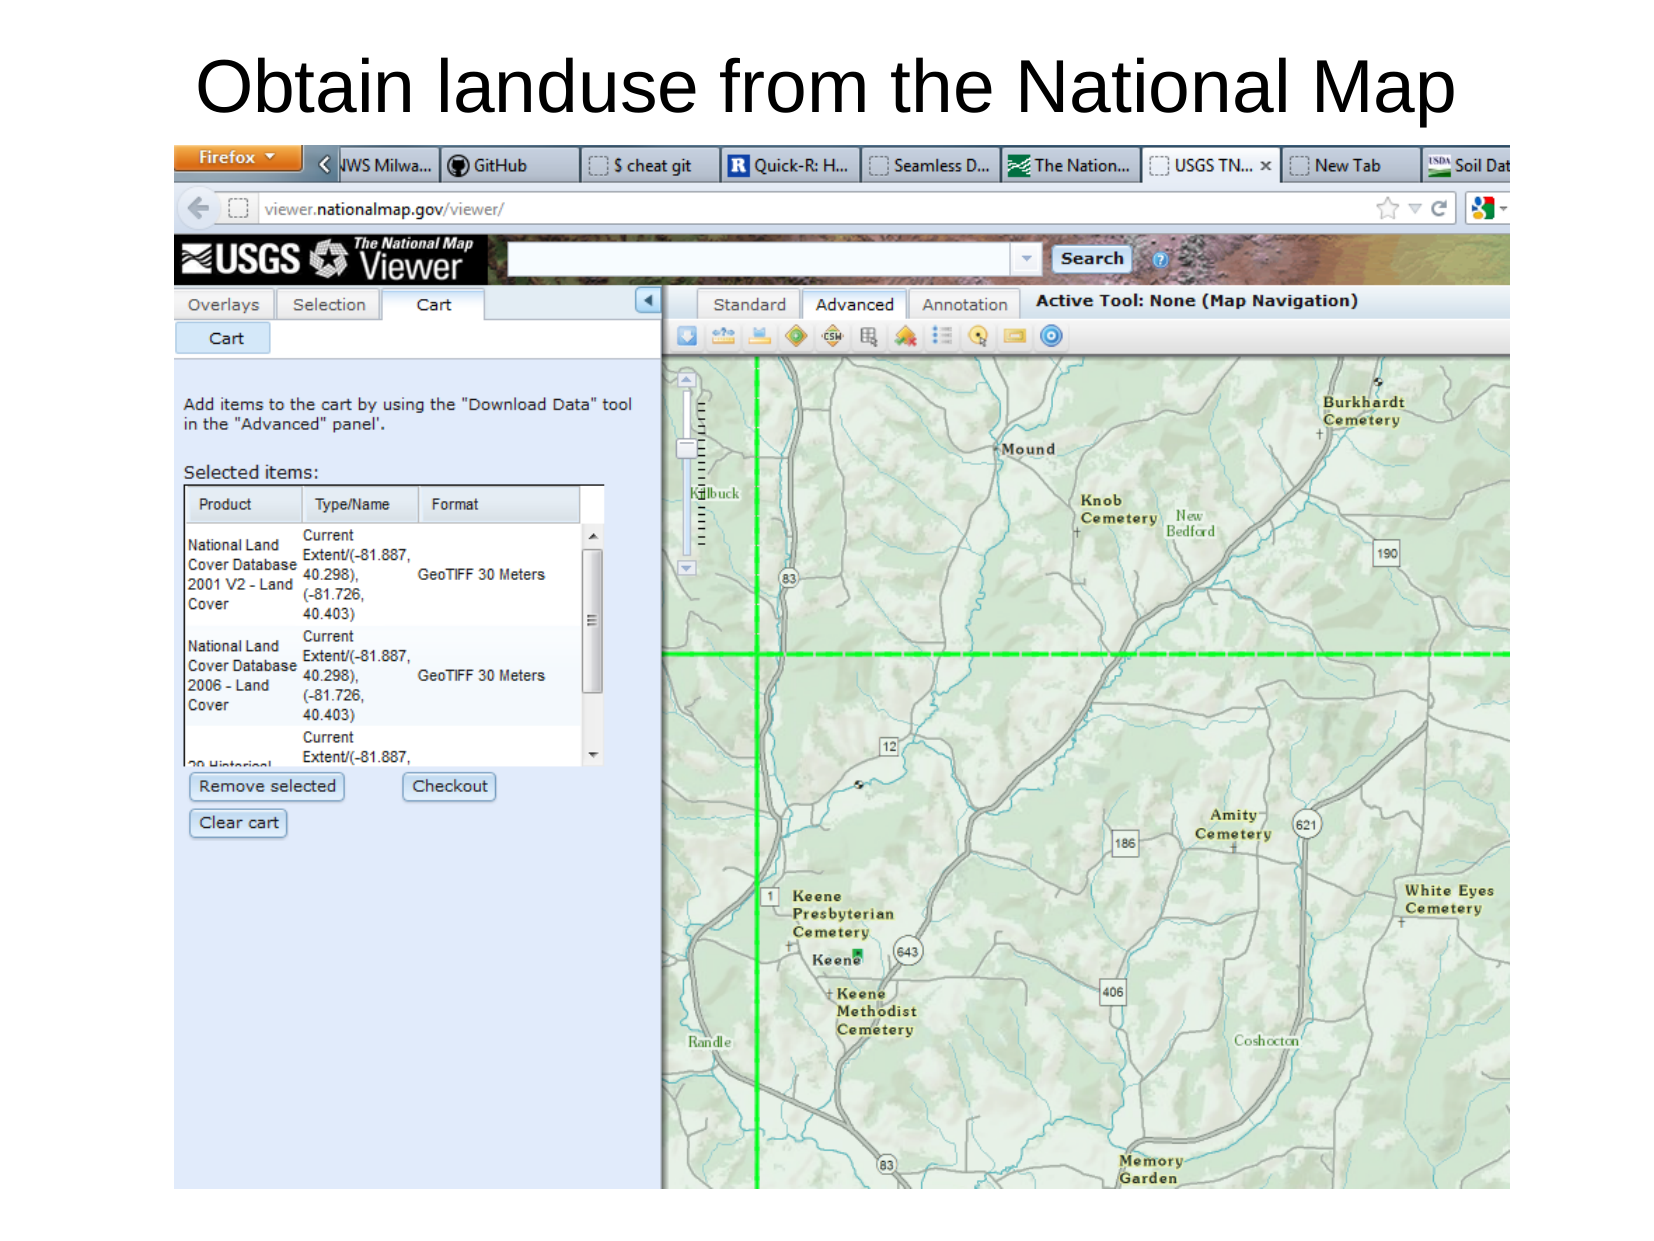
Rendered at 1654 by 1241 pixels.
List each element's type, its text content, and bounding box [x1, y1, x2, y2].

picture [174, 145, 1510, 1189]
title Obtain landuse from the National Map [82, 43, 1571, 130]
